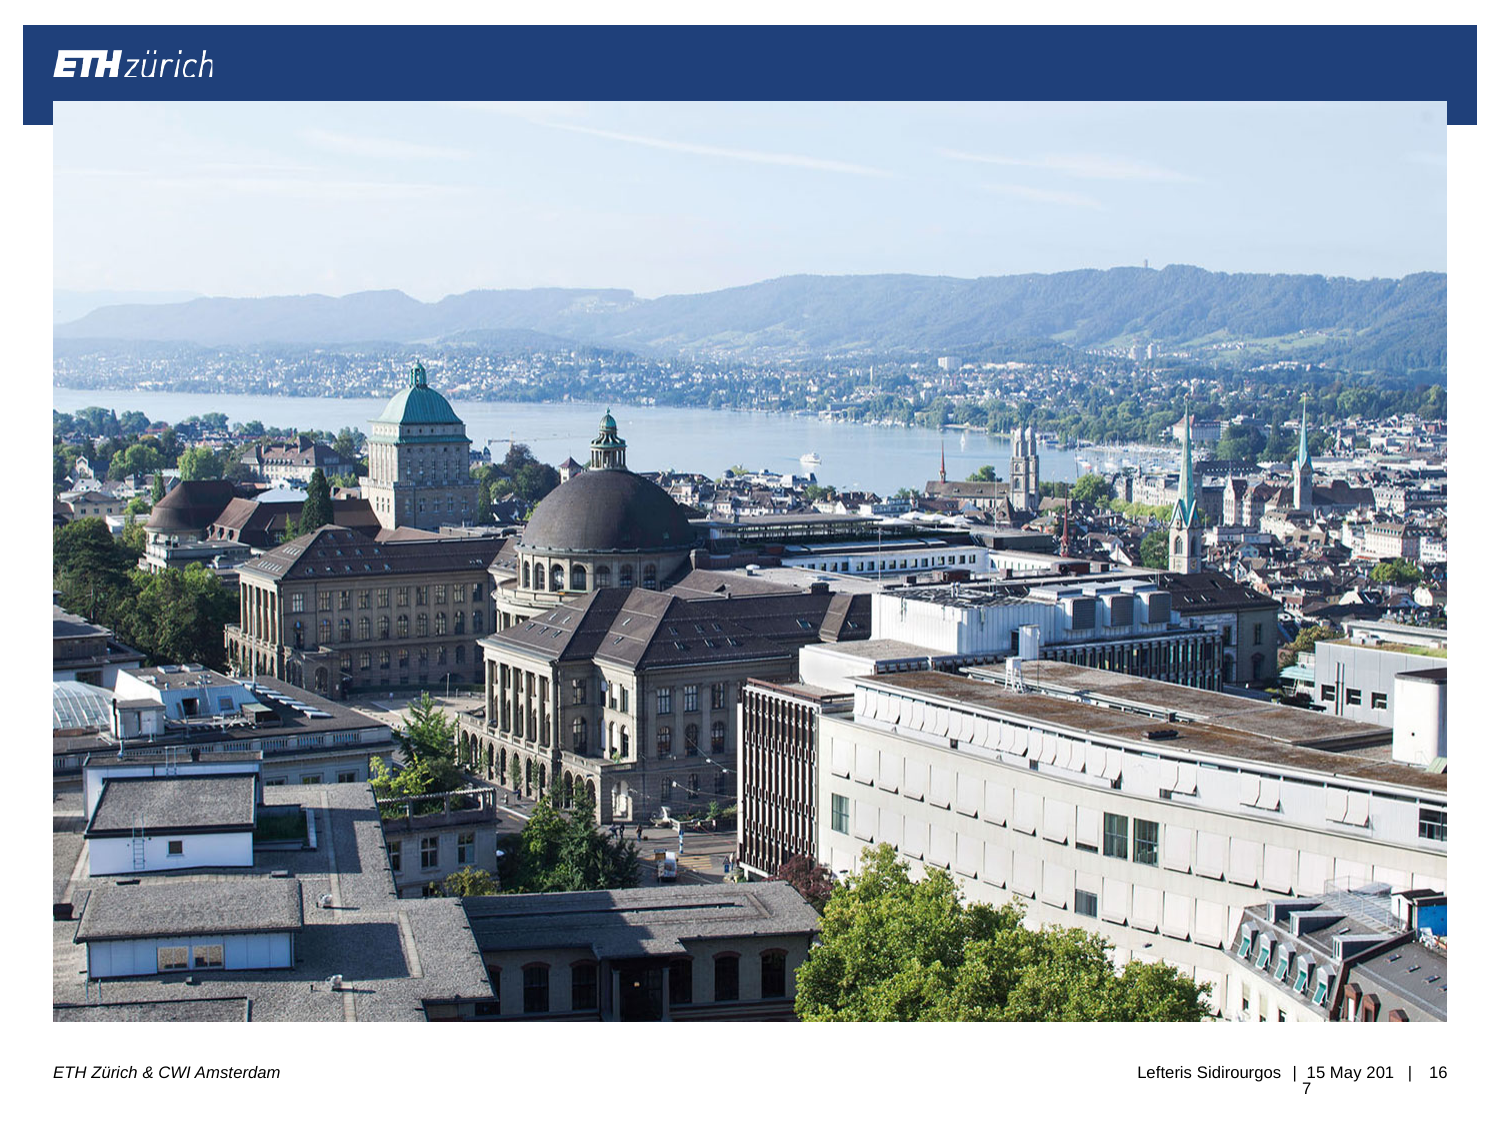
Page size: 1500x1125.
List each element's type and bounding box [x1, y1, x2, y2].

picture [53, 101, 1447, 1022]
